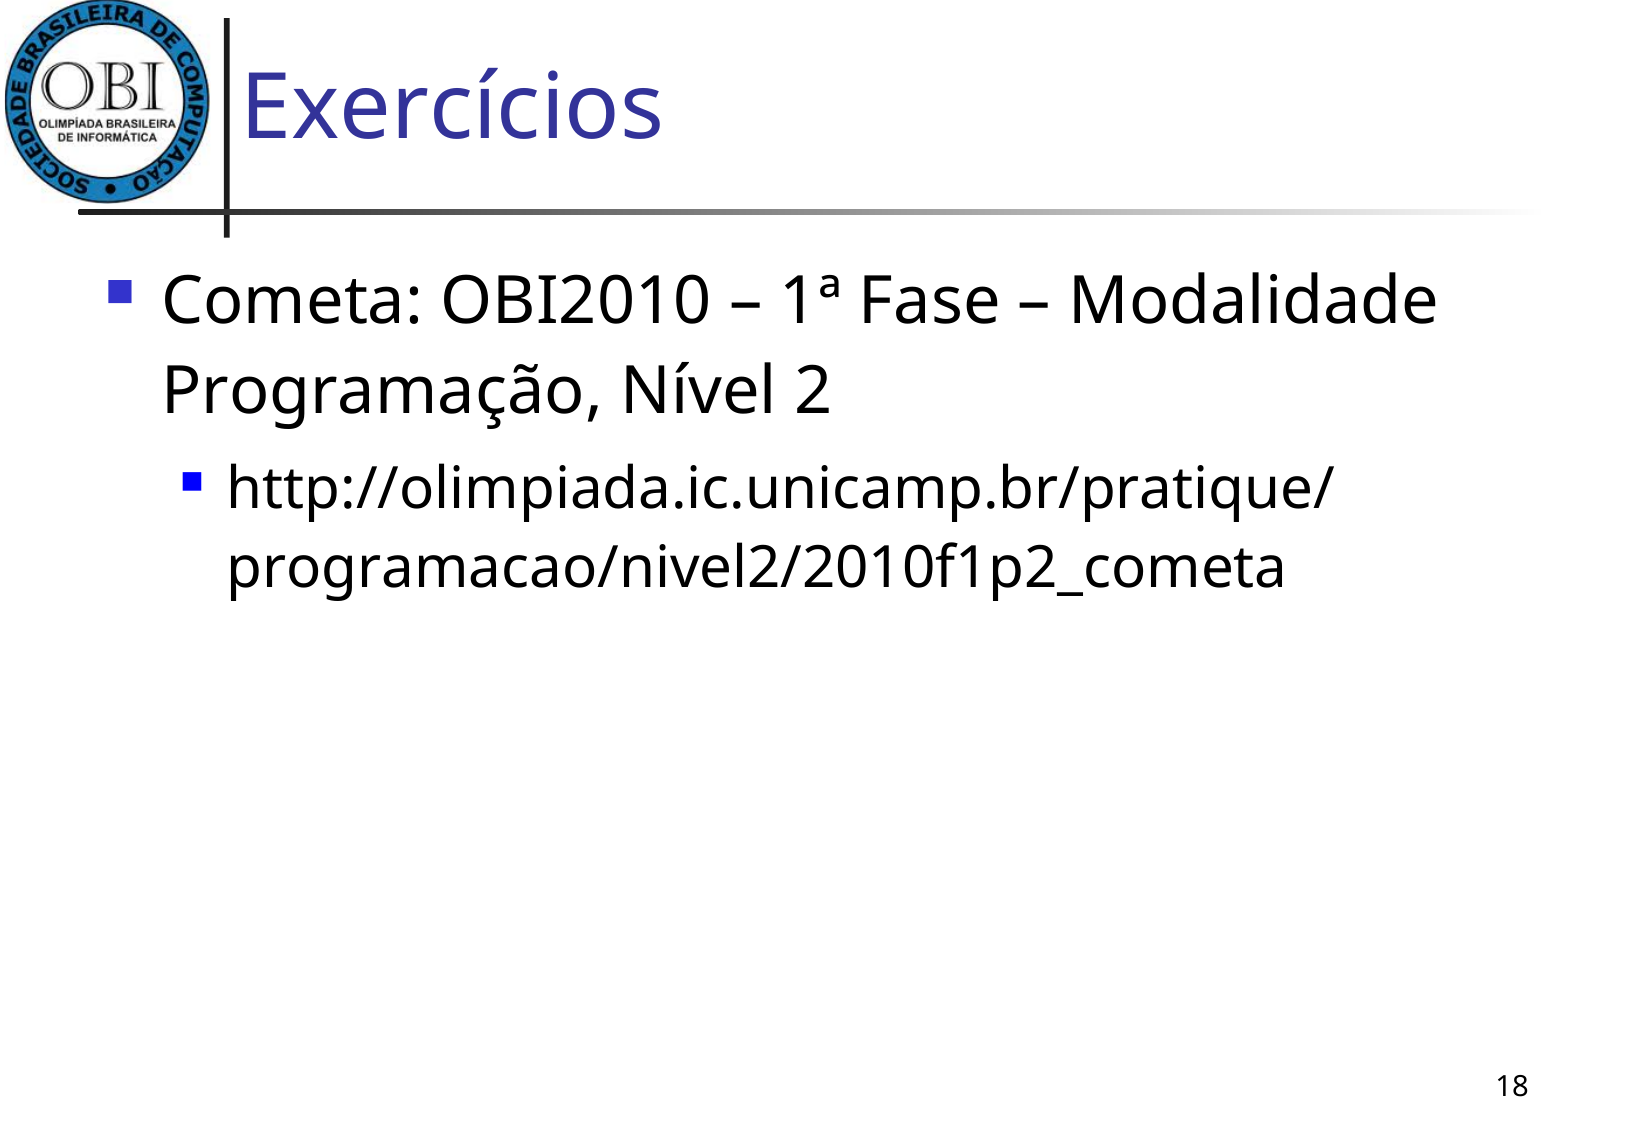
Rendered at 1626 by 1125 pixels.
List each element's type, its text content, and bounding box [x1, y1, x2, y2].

picture [4, 0, 211, 204]
list Cometa: OBI2010 – 1ª Fase – Modalidade Programação, Nível 2 http://olimpiada.ic.unicamp.br/pratique/programacao/nivel2/2010f1p2_cometa [105, 252, 1538, 1034]
title Exercícios [240, 0, 1538, 208]
